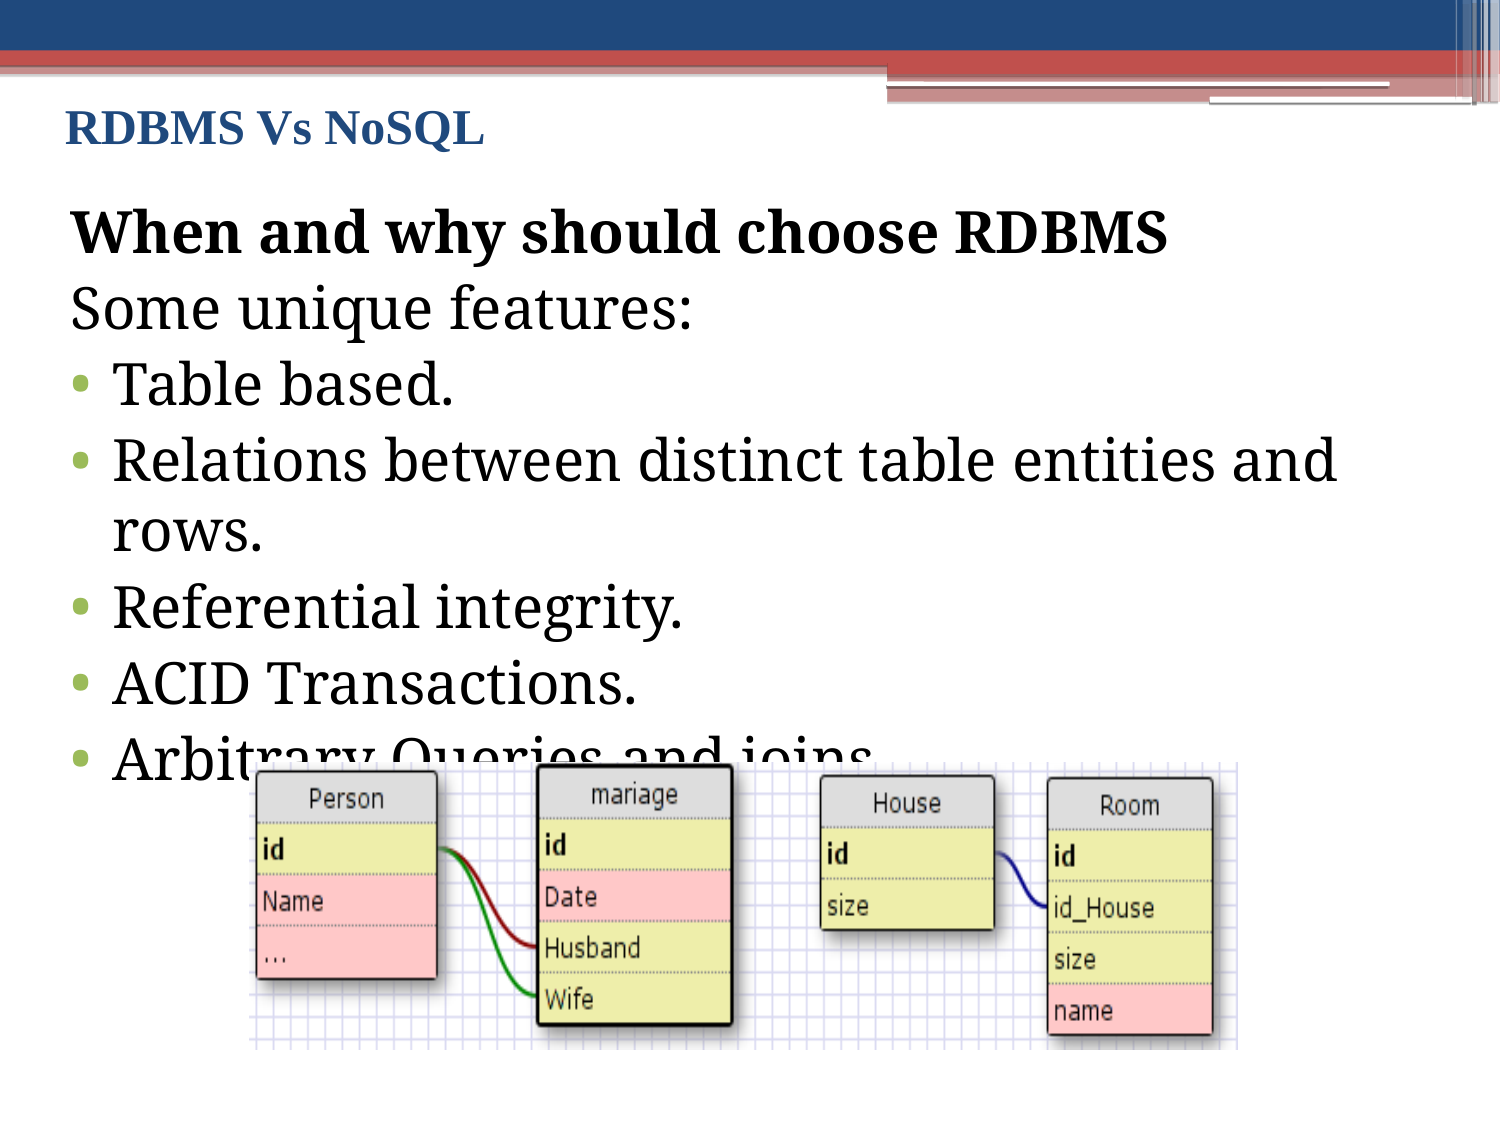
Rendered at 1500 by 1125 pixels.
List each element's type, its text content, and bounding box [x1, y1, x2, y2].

title RDBMS Vs NoSQL [50, 87, 1425, 163]
list When and why should choose RDBMS Some unique features: Table based. Relations between distinct table entities and rows. Referential integrity. ACID Transactions. Arbitrary Queries and joins. [37, 187, 1450, 1088]
picture [249, 762, 1238, 1050]
